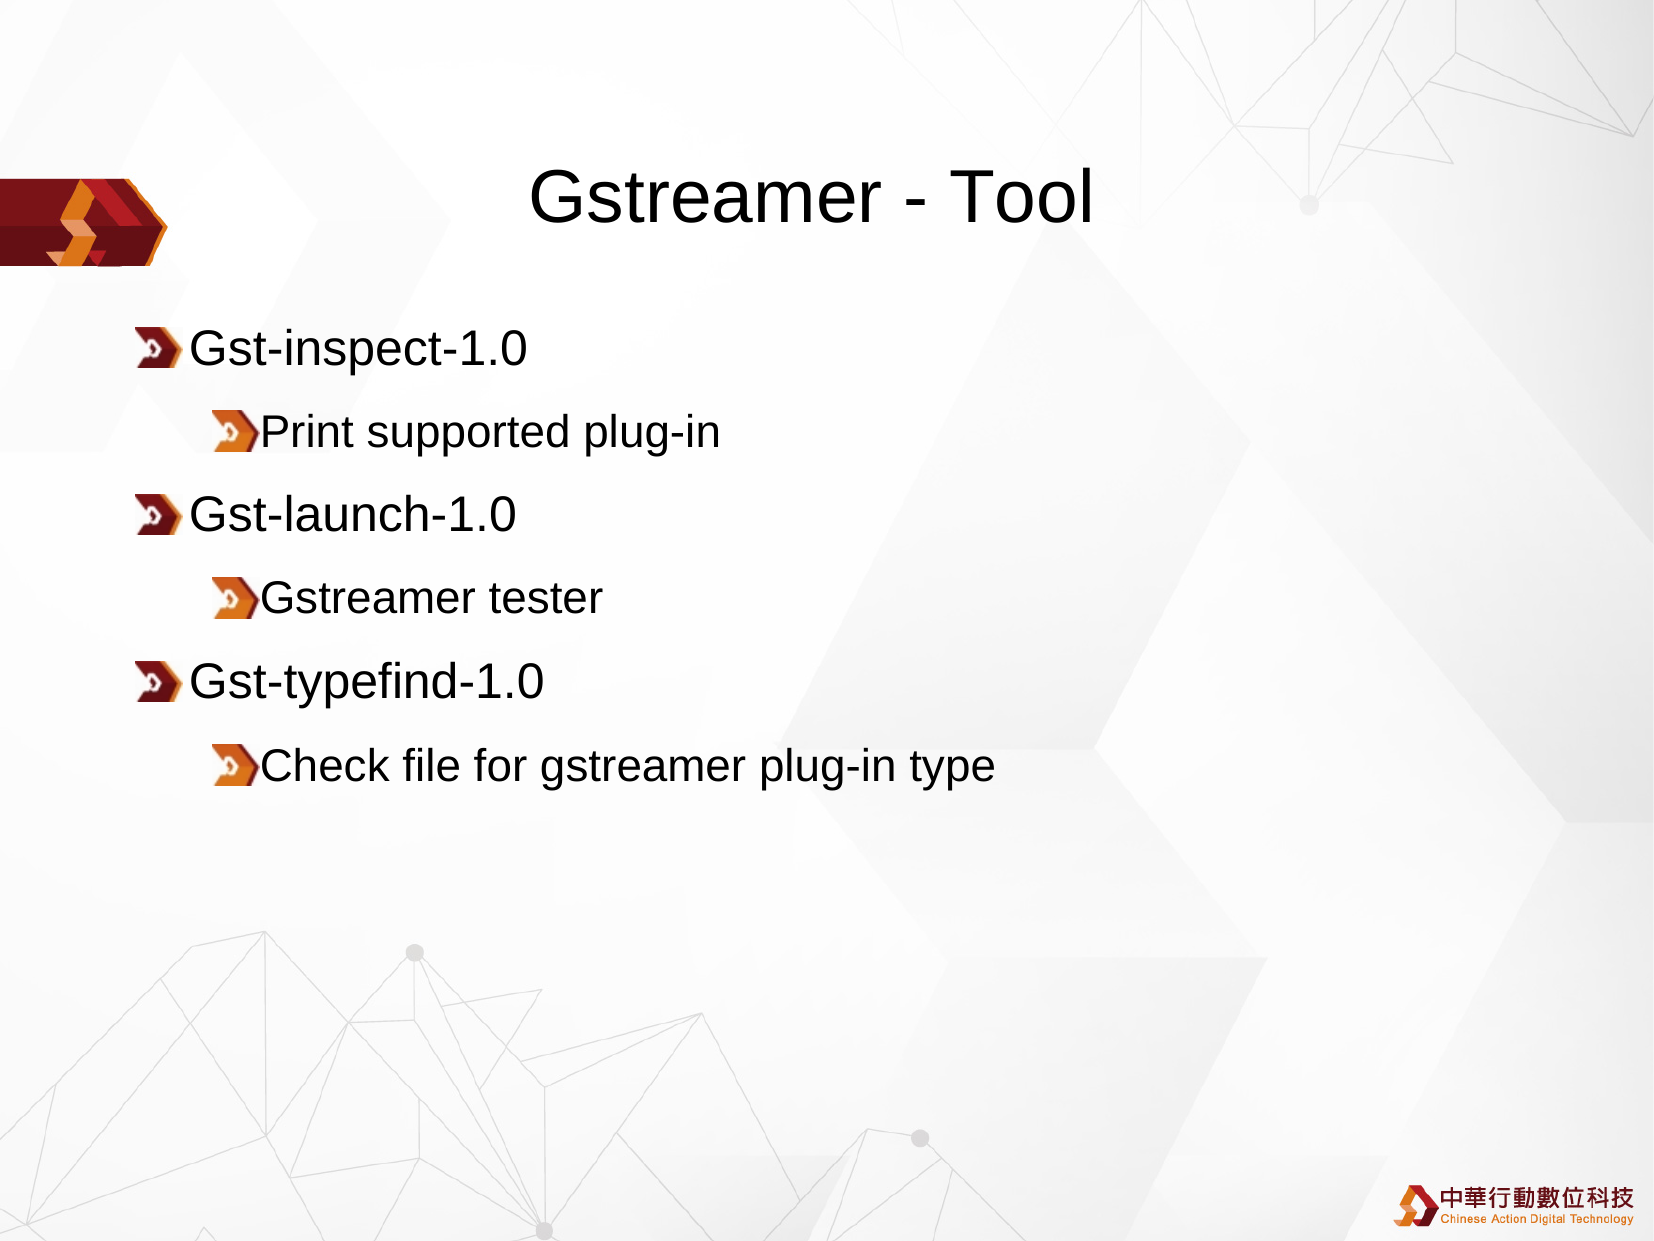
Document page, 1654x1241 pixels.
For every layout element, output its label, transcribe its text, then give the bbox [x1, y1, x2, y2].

list Gst-inspect-1.0 Print supported plug-in Gst-launch-1.0 Gstreamer tester Gst-typefind-1.0 Check file for gstreamer plug-in type [118, 319, 1571, 1040]
picture [0, 0, 1654, 1241]
title Gstreamer - Tool [118, 112, 1506, 281]
